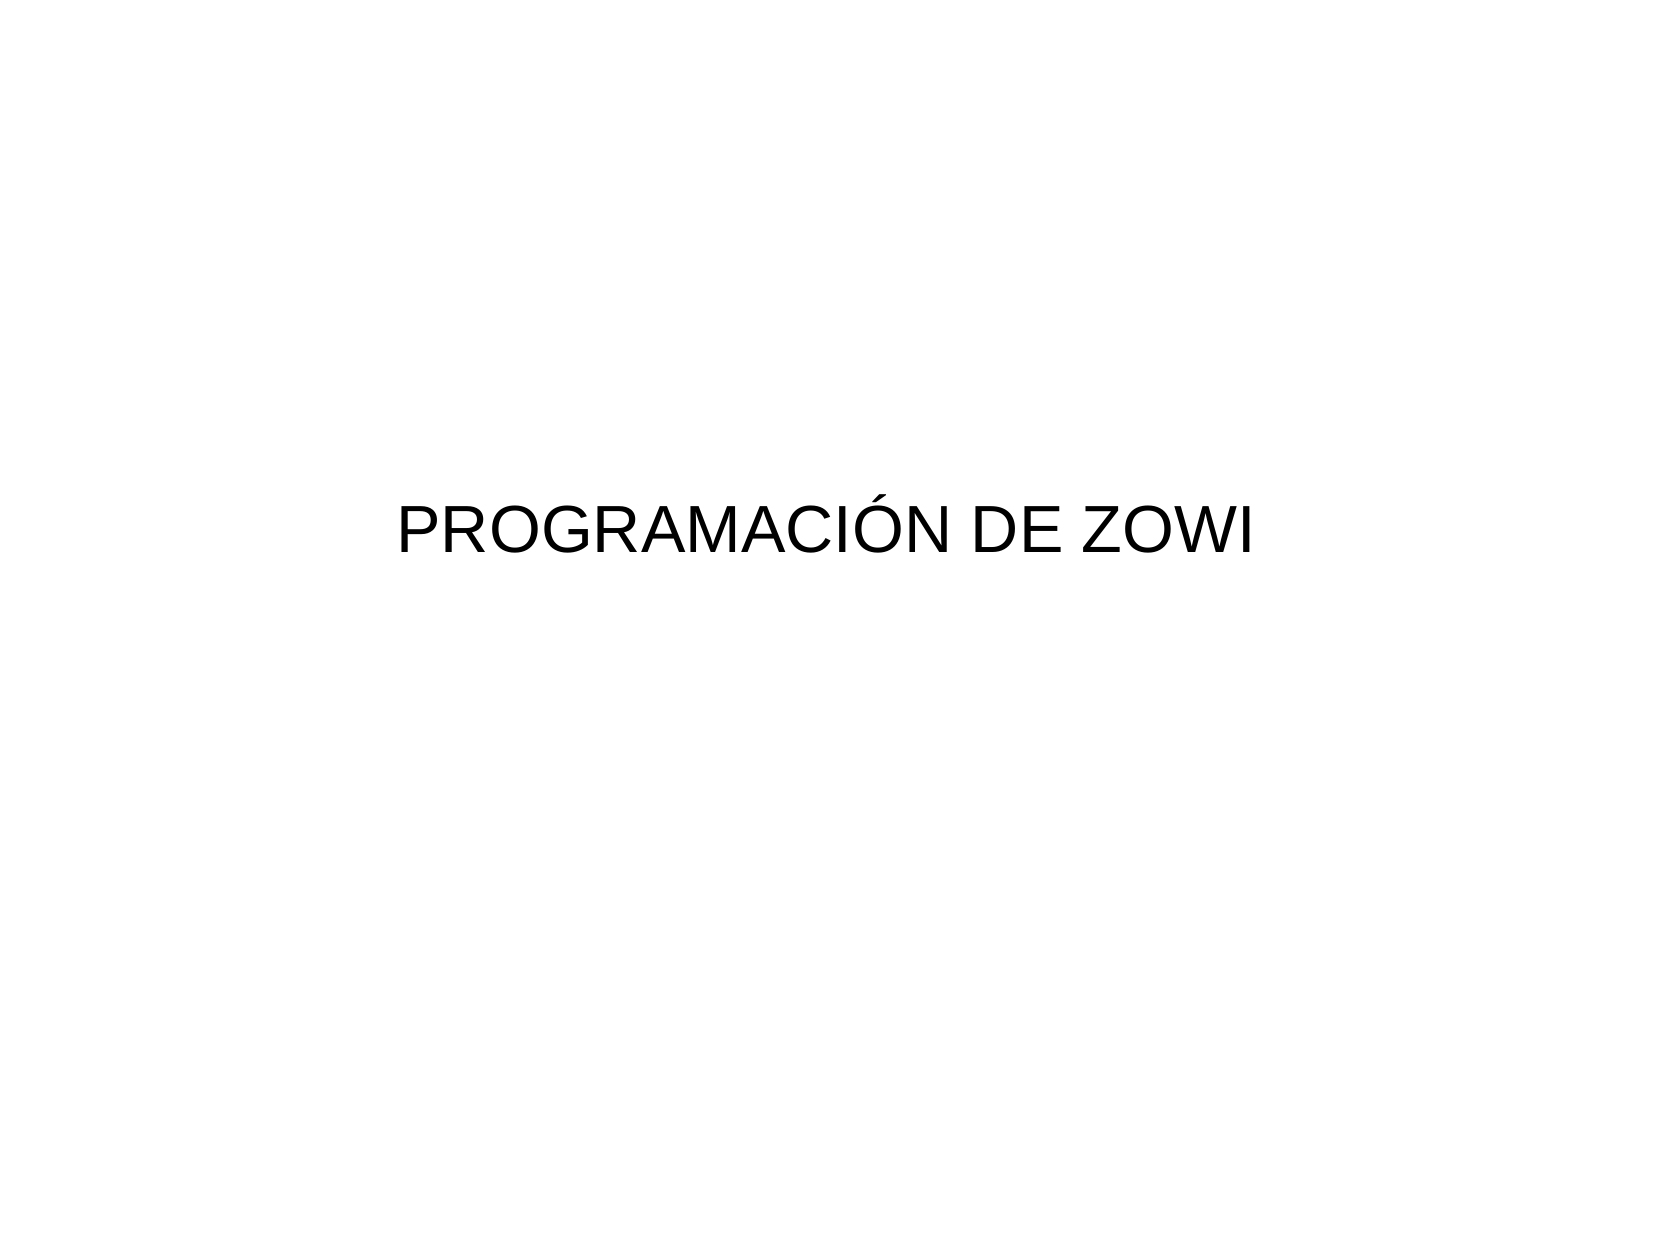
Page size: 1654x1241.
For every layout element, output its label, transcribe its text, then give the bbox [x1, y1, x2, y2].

subtitle PROGRAMACIÓN DE ZOWI [82, 49, 1571, 1010]
